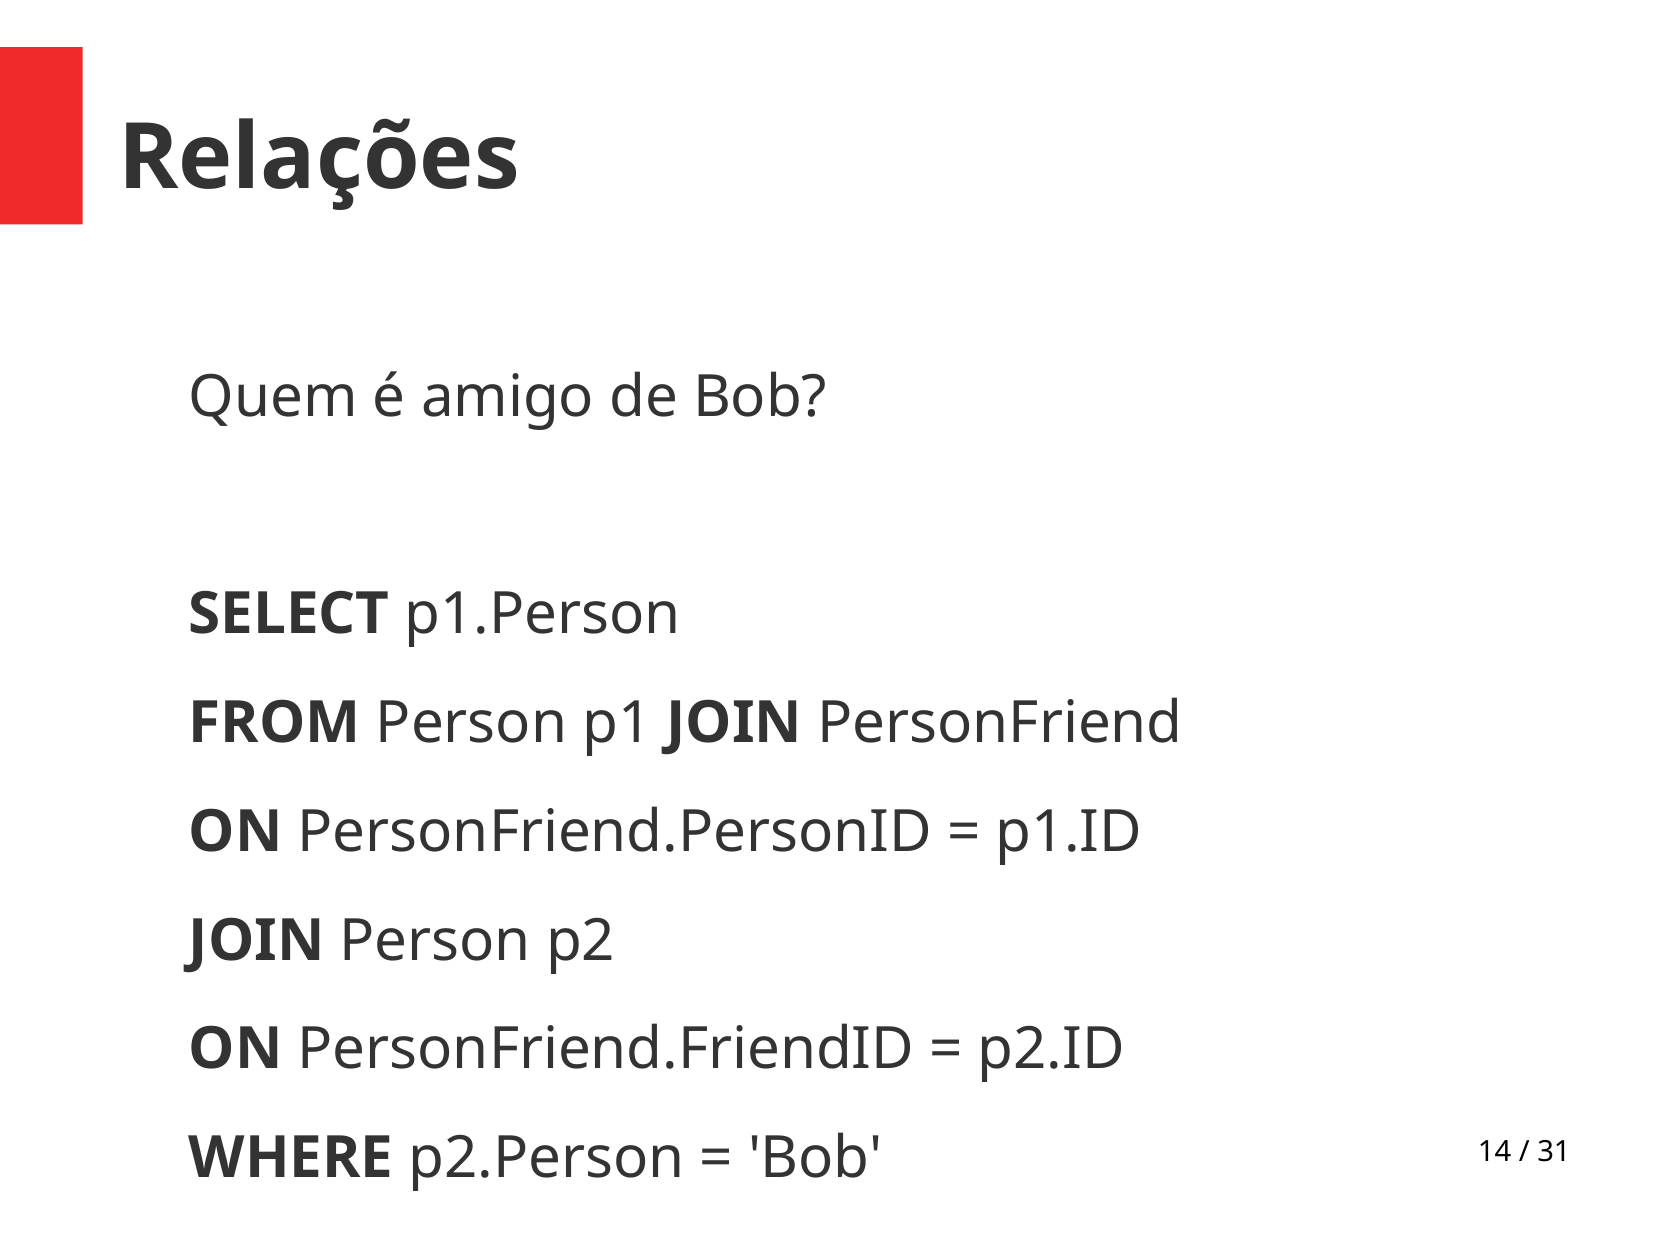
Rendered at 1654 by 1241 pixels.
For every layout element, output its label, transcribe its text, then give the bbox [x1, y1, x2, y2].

title Relações [118, 49, 1571, 257]
list Quem é amigo de Bob? SELECT p1.Person FROM Person p1 JOIN PersonFriend ON PersonFriend.PersonID = p1.ID JOIN Person p2 ON PersonFriend.FriendID = p2.ID WHERE p2.Person = 'Bob' [118, 354, 1536, 1074]
